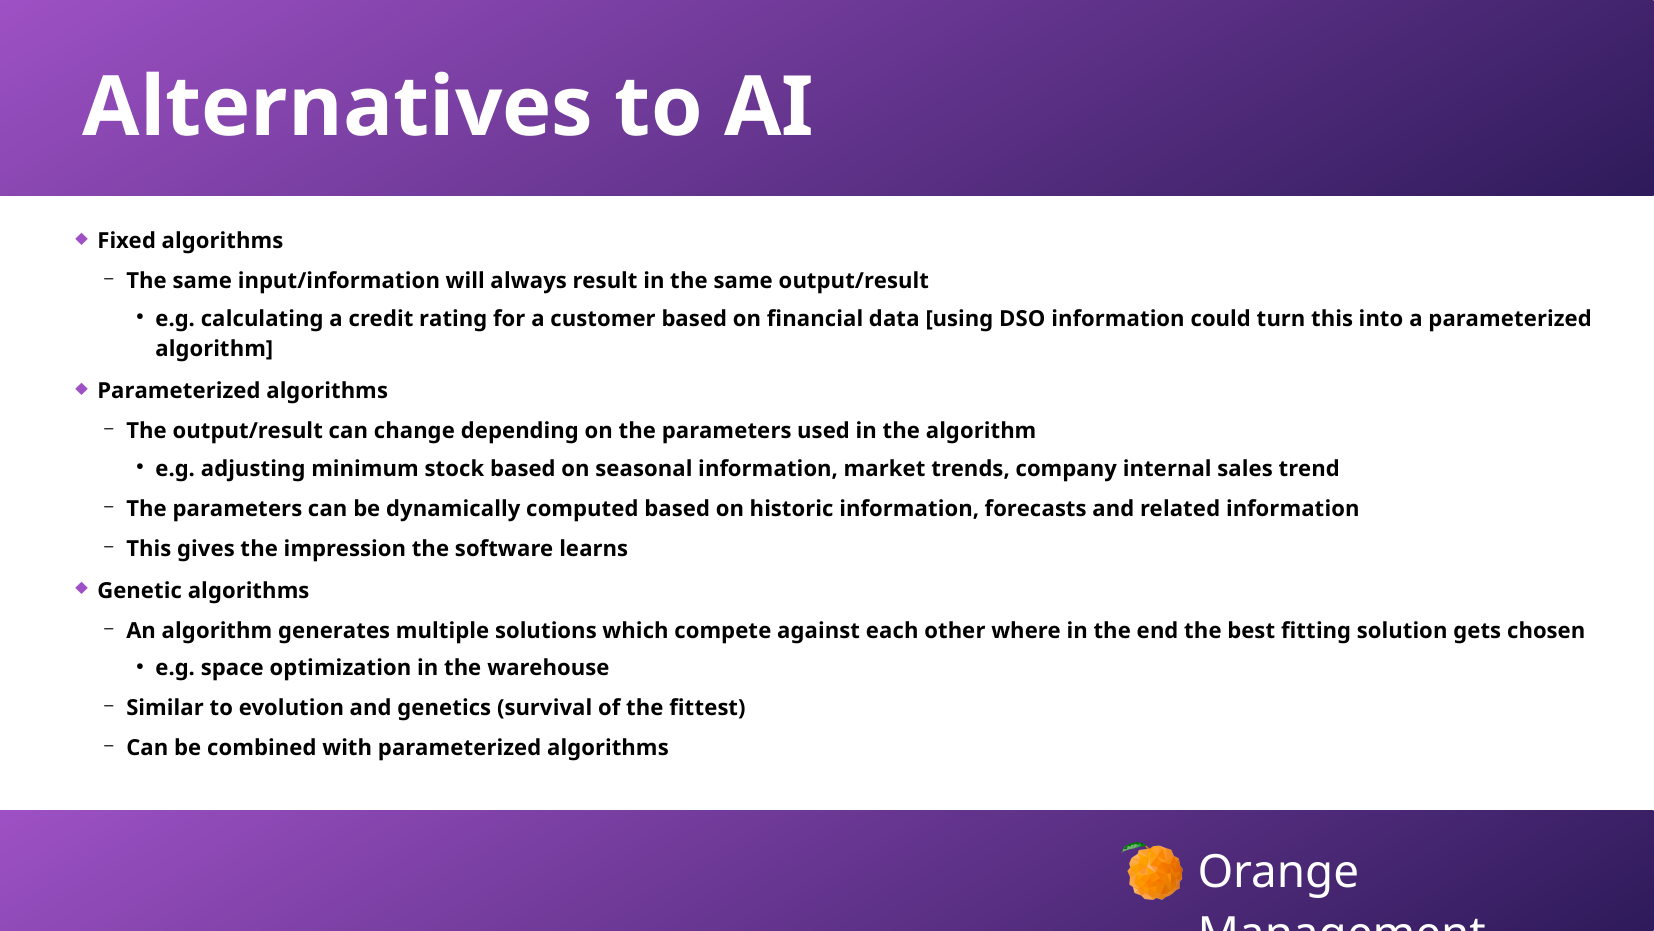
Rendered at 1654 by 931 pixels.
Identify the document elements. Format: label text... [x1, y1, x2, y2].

picture [1121, 842, 1182, 901]
text_box [1205, 921, 1209, 931]
text_box [0, 810, 1654, 931]
text_box [0, 0, 1654, 196]
text_box [1326, 927, 1337, 931]
text_box [1450, 927, 1461, 931]
text_box [1355, 927, 1366, 931]
text_box [1396, 927, 1407, 931]
text_box Orange Management [1182, 830, 1648, 907]
text_box [1273, 927, 1284, 931]
title Alternatives to AI [82, 25, 1571, 181]
list Fixed algorithms The same input/information will always result in the same output/result e.g. calculating a credit rating for a customer based on financial data [using DSO information could turn this into a parameterized algorithm] Parameterized algorithms The output/result can change depending on the parameters used in the algorithm e.g. adjusting minimum stock based on seasonal information, market trends, company internal sales trend The parameters can be dynamically computed based on historic information, forecasts and related information This gives the impression the software learns Genetic algorithms An algorithm generates multiple solutions which compete against each other where in the end the best fitting solution gets chosen e.g. space optimization in the warehouse Similar to evolution and genetics (survival of the fittest) Can be combined with parameterized algorithms [68, 225, 1606, 781]
text_box [1381, 927, 1391, 931]
text_box [1423, 927, 1434, 931]
